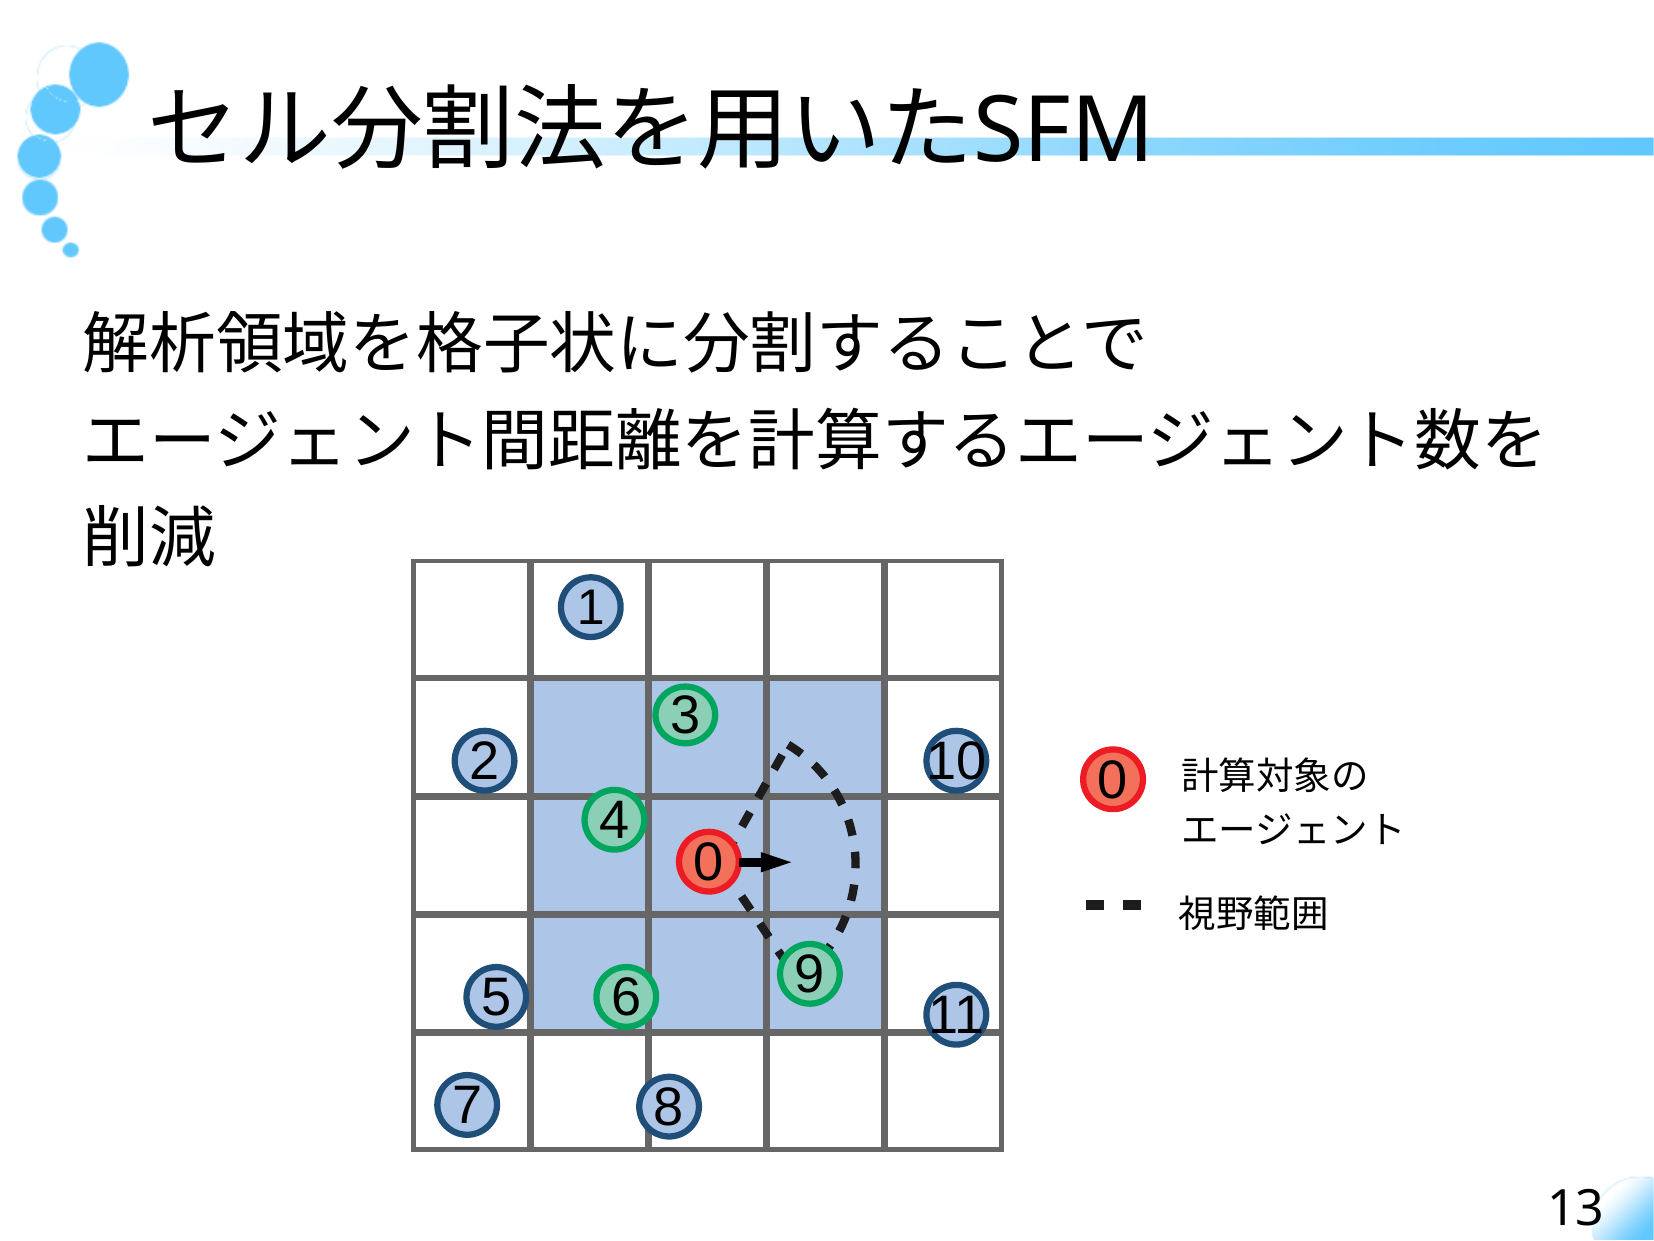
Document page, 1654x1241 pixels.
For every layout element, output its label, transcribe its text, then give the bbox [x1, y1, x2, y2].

text_box 5 [466, 967, 527, 1027]
text_box 0 [679, 831, 739, 892]
text_box [767, 1033, 884, 1150]
text_box [767, 560, 884, 678]
text_box [649, 560, 766, 678]
text_box 1 [560, 577, 621, 637]
text_box [531, 560, 648, 678]
text_box 2 [454, 730, 515, 791]
text_box [767, 915, 884, 1032]
text_box 4 [584, 789, 645, 850]
text_box 10 [926, 730, 987, 791]
text_box [413, 1033, 530, 1150]
text_box 9 [780, 943, 840, 1004]
title セル分割法を用いたSFM [147, 55, 1636, 266]
text_box [413, 797, 530, 914]
text_box [885, 797, 1002, 914]
text_box [885, 1033, 1002, 1150]
text_box [531, 679, 648, 796]
text_box [649, 797, 766, 914]
text_box [649, 915, 766, 1032]
text_box [885, 560, 1002, 678]
text_box [531, 797, 648, 914]
text_box [413, 915, 530, 1032]
text_box 0 [1083, 749, 1143, 810]
subtitle 解析領域を格子状に分割することで エージェント間距離を計算するエージェント数を削減 [82, 290, 1571, 1010]
text_box [767, 679, 884, 796]
text_box [531, 915, 648, 1032]
text_box 計算対象の エージェント [1166, 738, 1388, 829]
text_box [767, 797, 884, 914]
text_box [885, 915, 1002, 1032]
text_box 11 [926, 984, 987, 1045]
text_box [649, 1033, 766, 1150]
picture [0, 0, 1654, 1240]
text_box [649, 679, 766, 796]
text_box 視野範囲 [1164, 876, 1344, 929]
text_box 6 [596, 967, 657, 1027]
text_box [531, 1033, 648, 1150]
text_box 7 [437, 1075, 498, 1135]
text_box [413, 560, 530, 678]
text_box 8 [639, 1076, 699, 1137]
text_box [885, 679, 1002, 796]
text_box [413, 679, 530, 796]
text_box 3 [655, 686, 716, 744]
